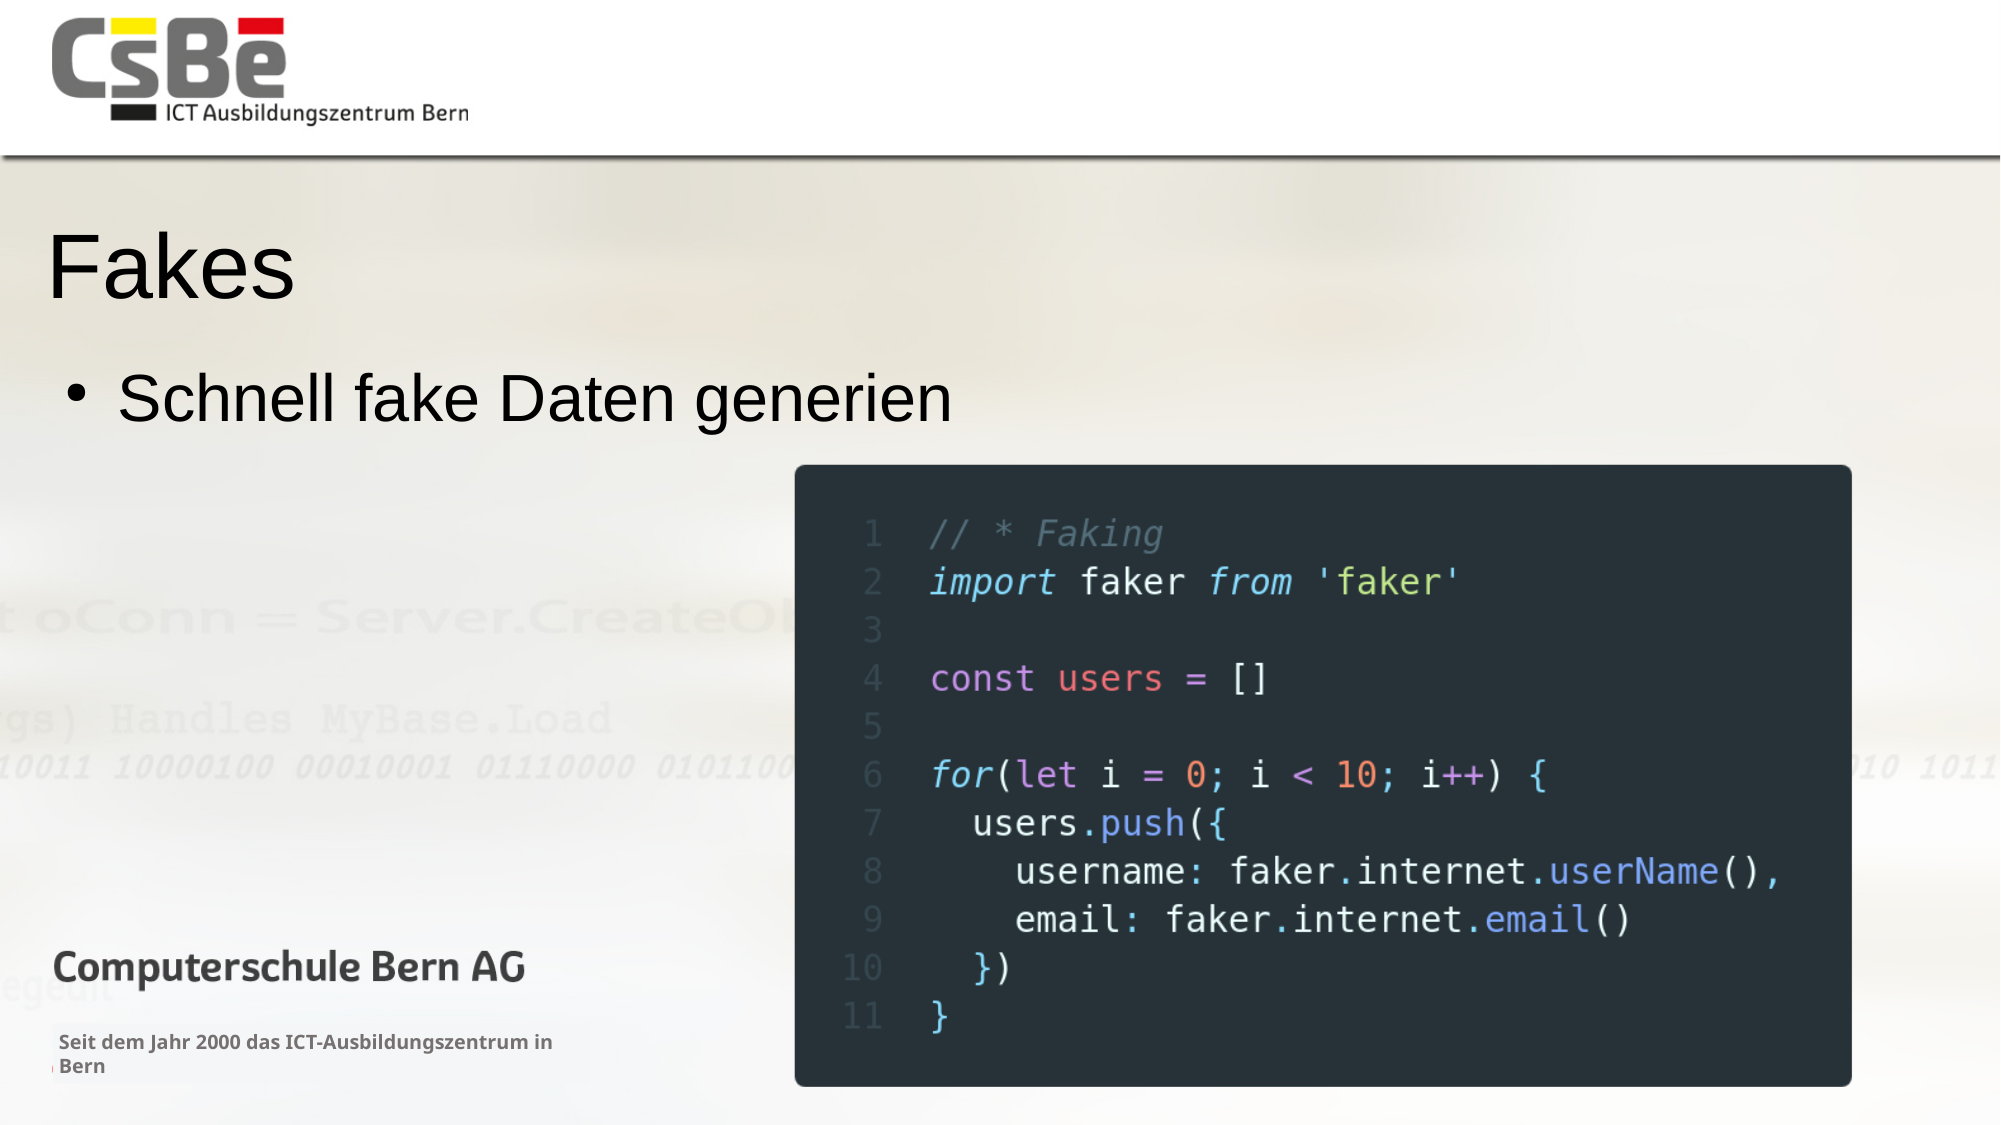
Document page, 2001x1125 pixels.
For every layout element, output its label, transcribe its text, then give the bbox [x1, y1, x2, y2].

list Fakes [46, 206, 1920, 355]
picture [0, 0, 2001, 1125]
list Schnell fake Daten generien [46, 355, 1920, 886]
